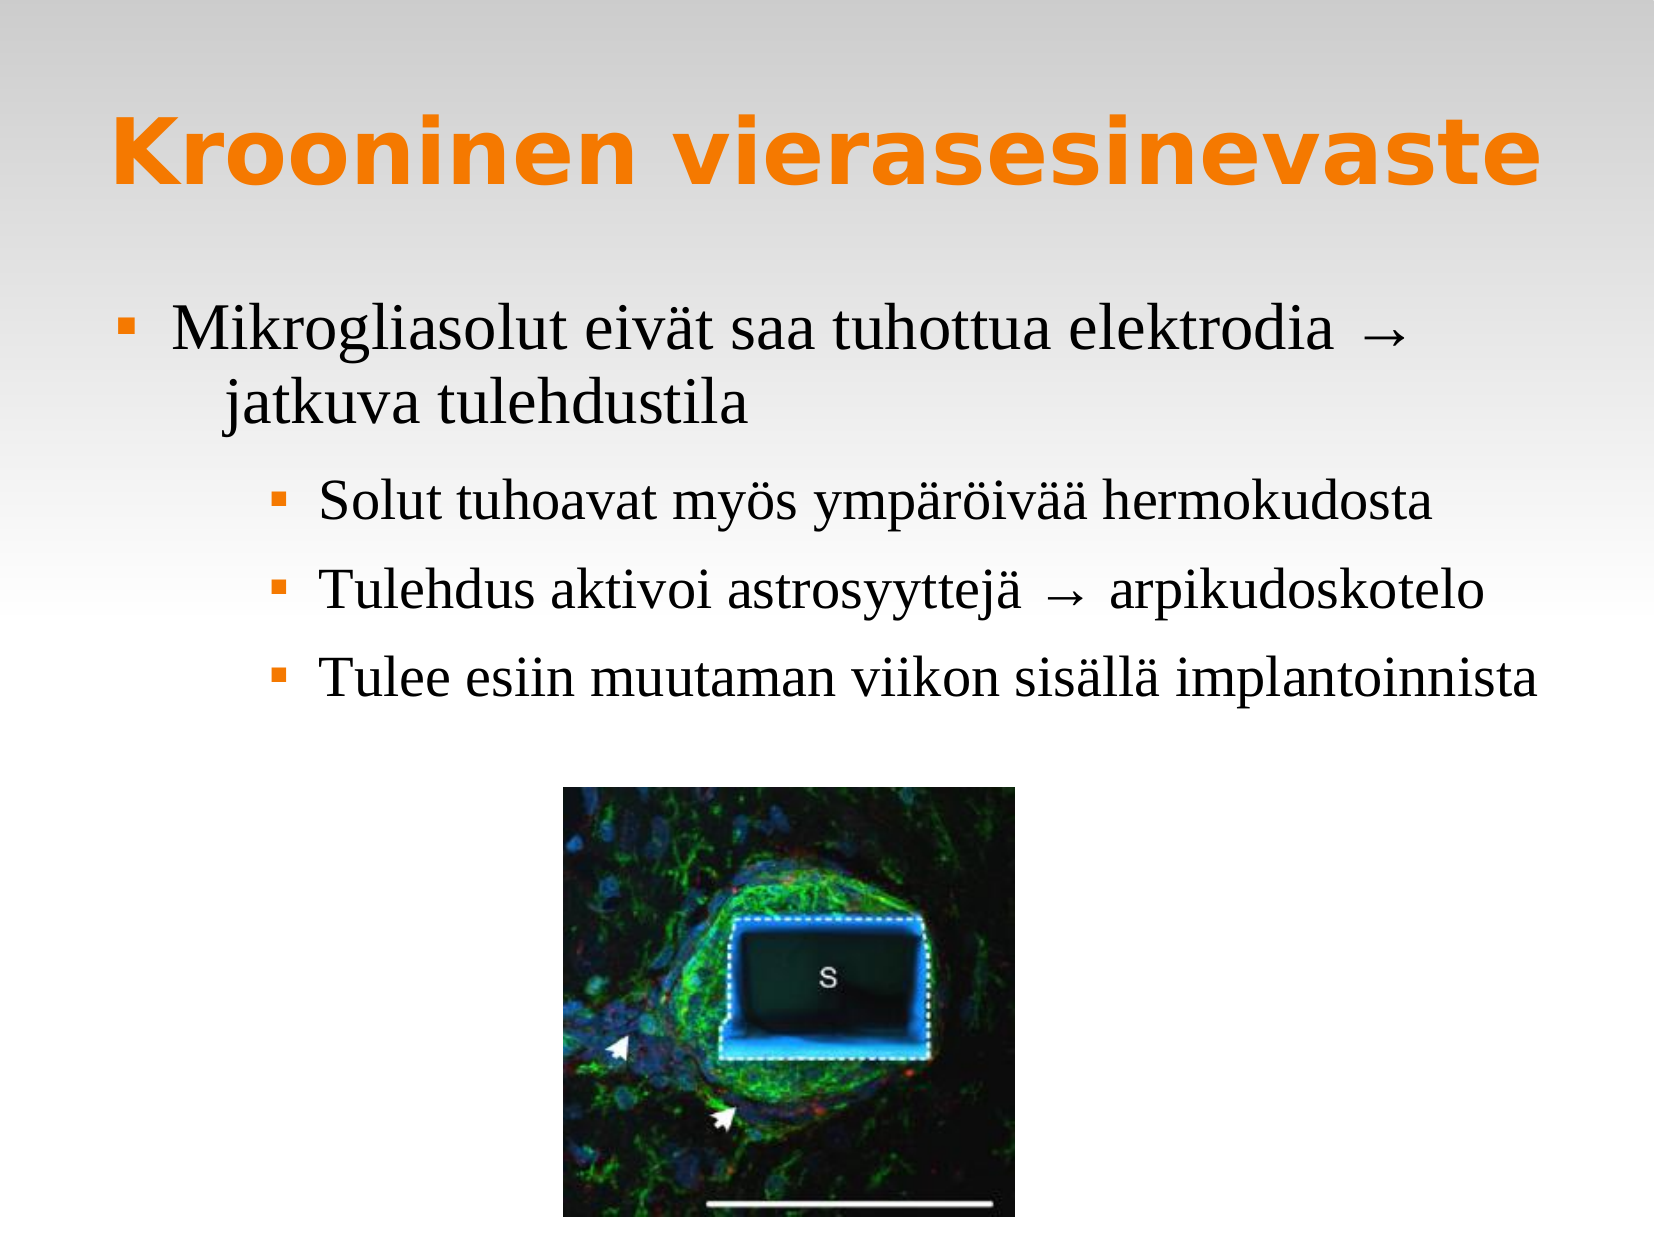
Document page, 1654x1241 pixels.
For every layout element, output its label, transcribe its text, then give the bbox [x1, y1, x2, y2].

picture [563, 787, 1015, 1217]
title Krooninen vierasesinevaste [82, 56, 1571, 250]
list Mikrogliasolut eivät saa tuhottua elektrodia → jatkuva tulehdustila Solut tuhoavat myös ympäröivää hermokudosta Tulehdus aktivoi astrosyyttejä → arpikudoskotelo Tulee esiin muutaman viikon sisällä implantoinnista [82, 290, 1571, 1094]
